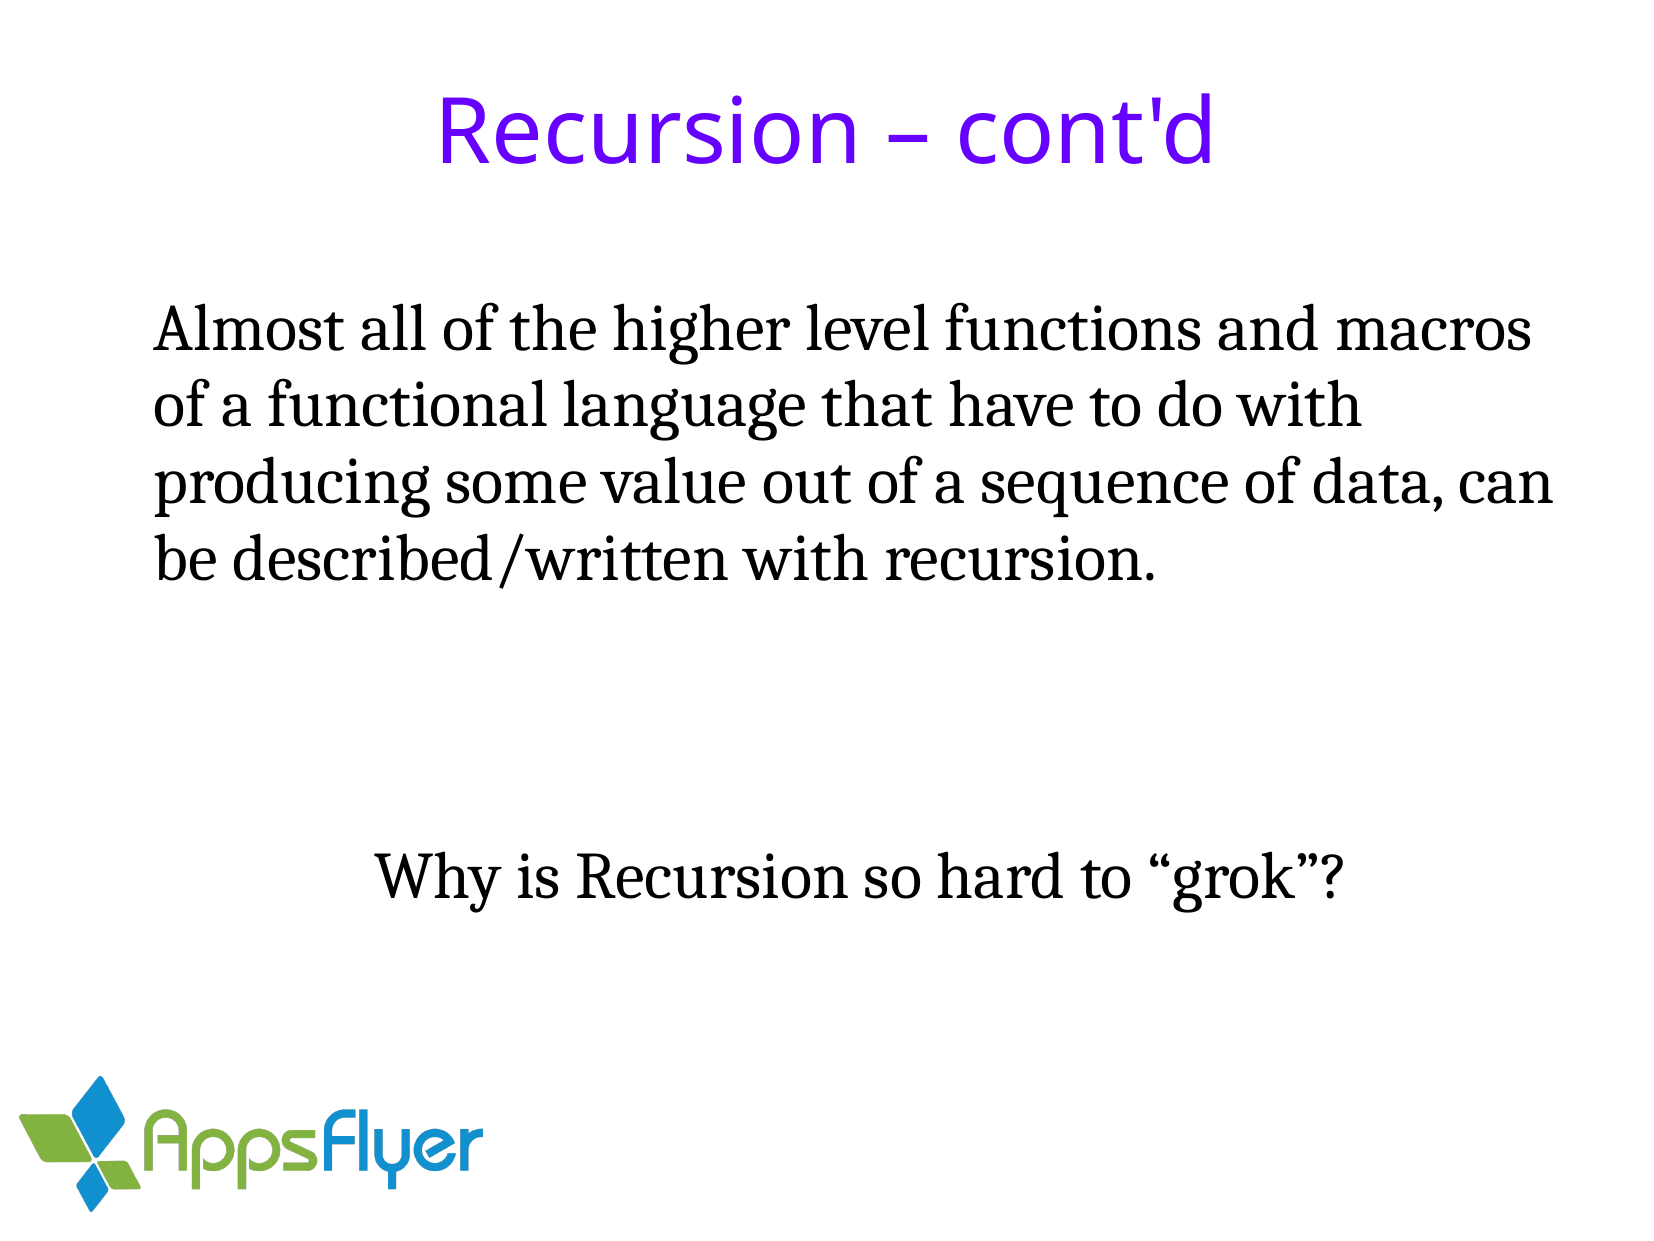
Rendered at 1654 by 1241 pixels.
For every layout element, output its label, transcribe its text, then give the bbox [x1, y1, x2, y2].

picture [19, 1076, 483, 1213]
title Recursion – cont'd [0, 0, 1654, 257]
list Almost all of the higher level functions and macros of a functional language that have to do with producing some value out of a sequence of data, can be described/written with recursion. Why is Recursion so hard to “grok”? [82, 290, 1571, 1010]
